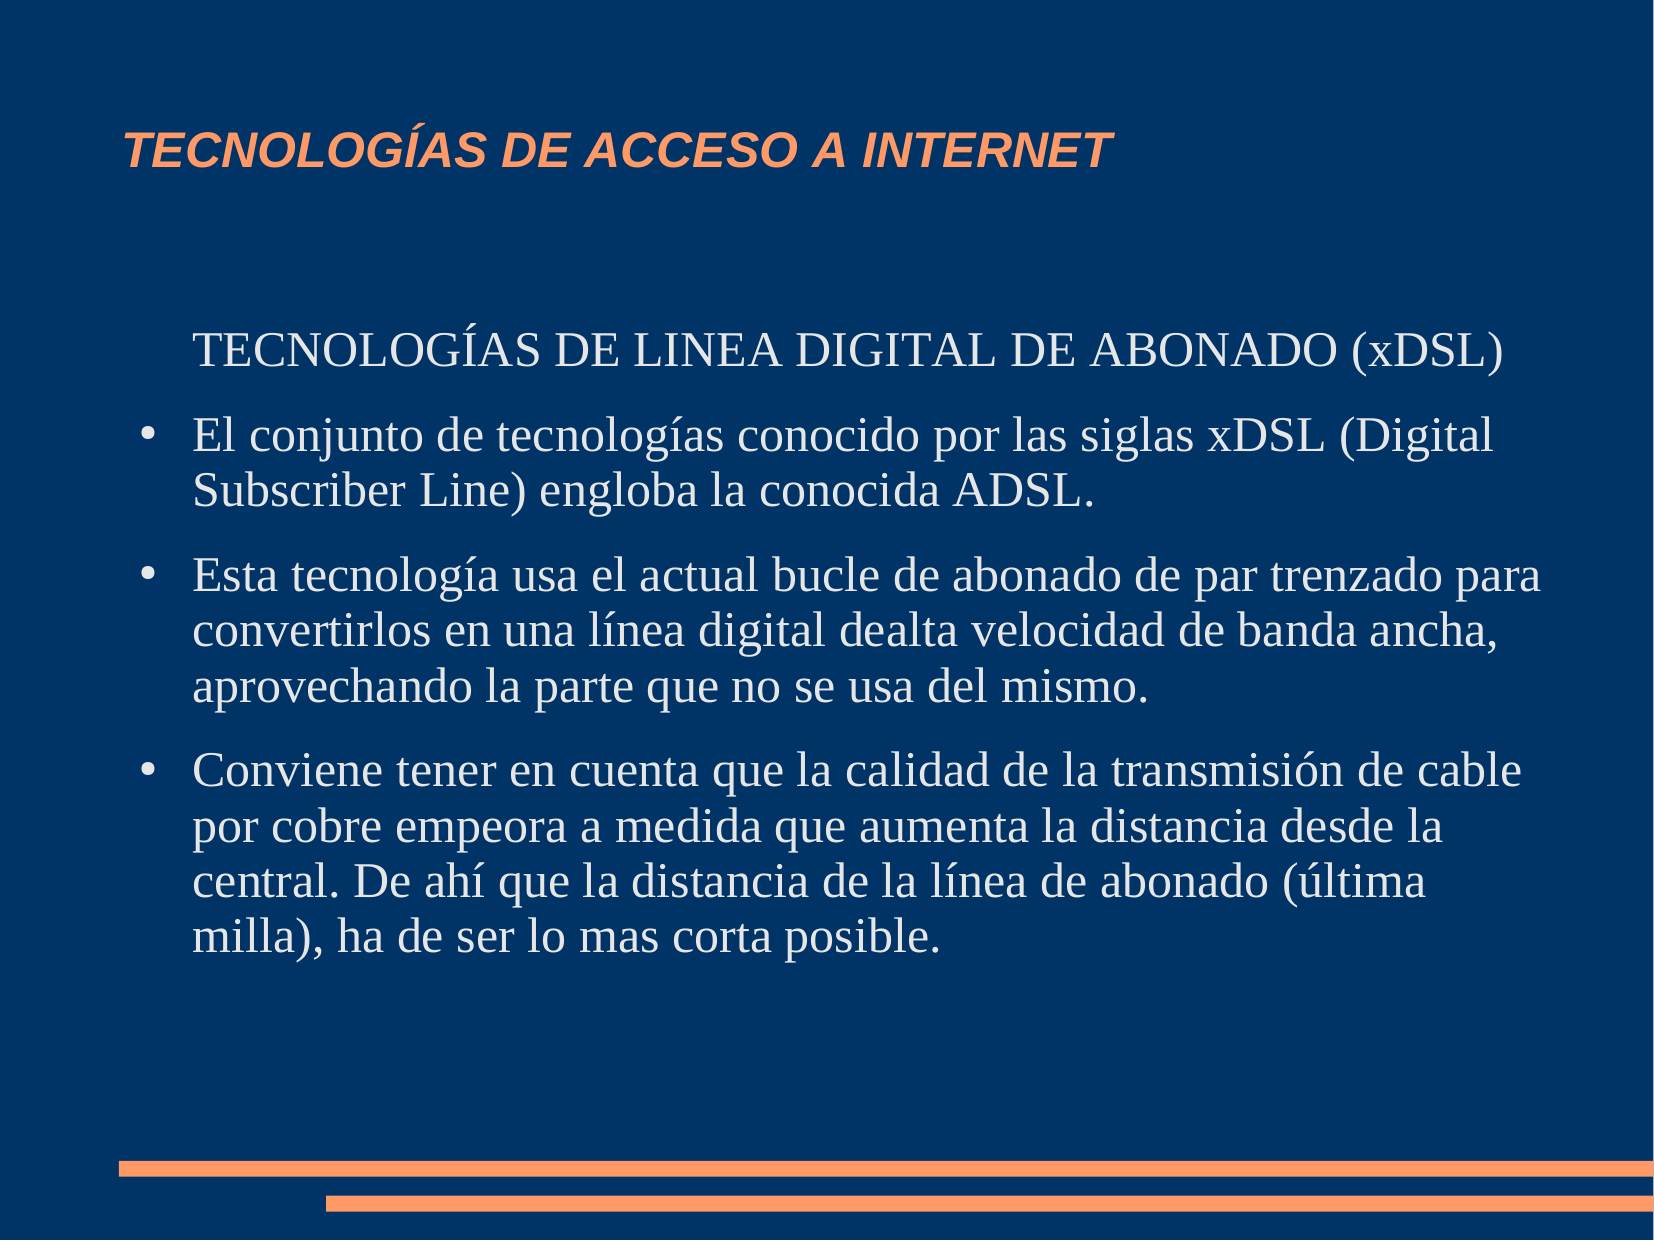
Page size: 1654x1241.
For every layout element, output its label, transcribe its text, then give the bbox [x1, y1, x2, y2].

title TECNOLOGÍAS DE ACCESO A INTERNET [121, 46, 1534, 254]
list TECNOLOGÍAS DE LINEA DIGITAL DE ABONADO (xDSL) El conjunto de tecnologías conocido por las siglas xDSL (Digital Subscriber Line) engloba la conocida ADSL. Esta tecnología usa el actual bucle de abonado de par trenzado para convertirlos en una línea digital dealta velocidad de banda ancha, aprovechando la parte que no se usa del mismo. Conviene tener en cuenta que la calidad de la transmisión de cable por cobre empeora a medida que aumenta la distancia desde la central. De ahí que la distancia de la línea de abonado (última milla), ha de ser lo mas corta posible. [121, 322, 1561, 1218]
